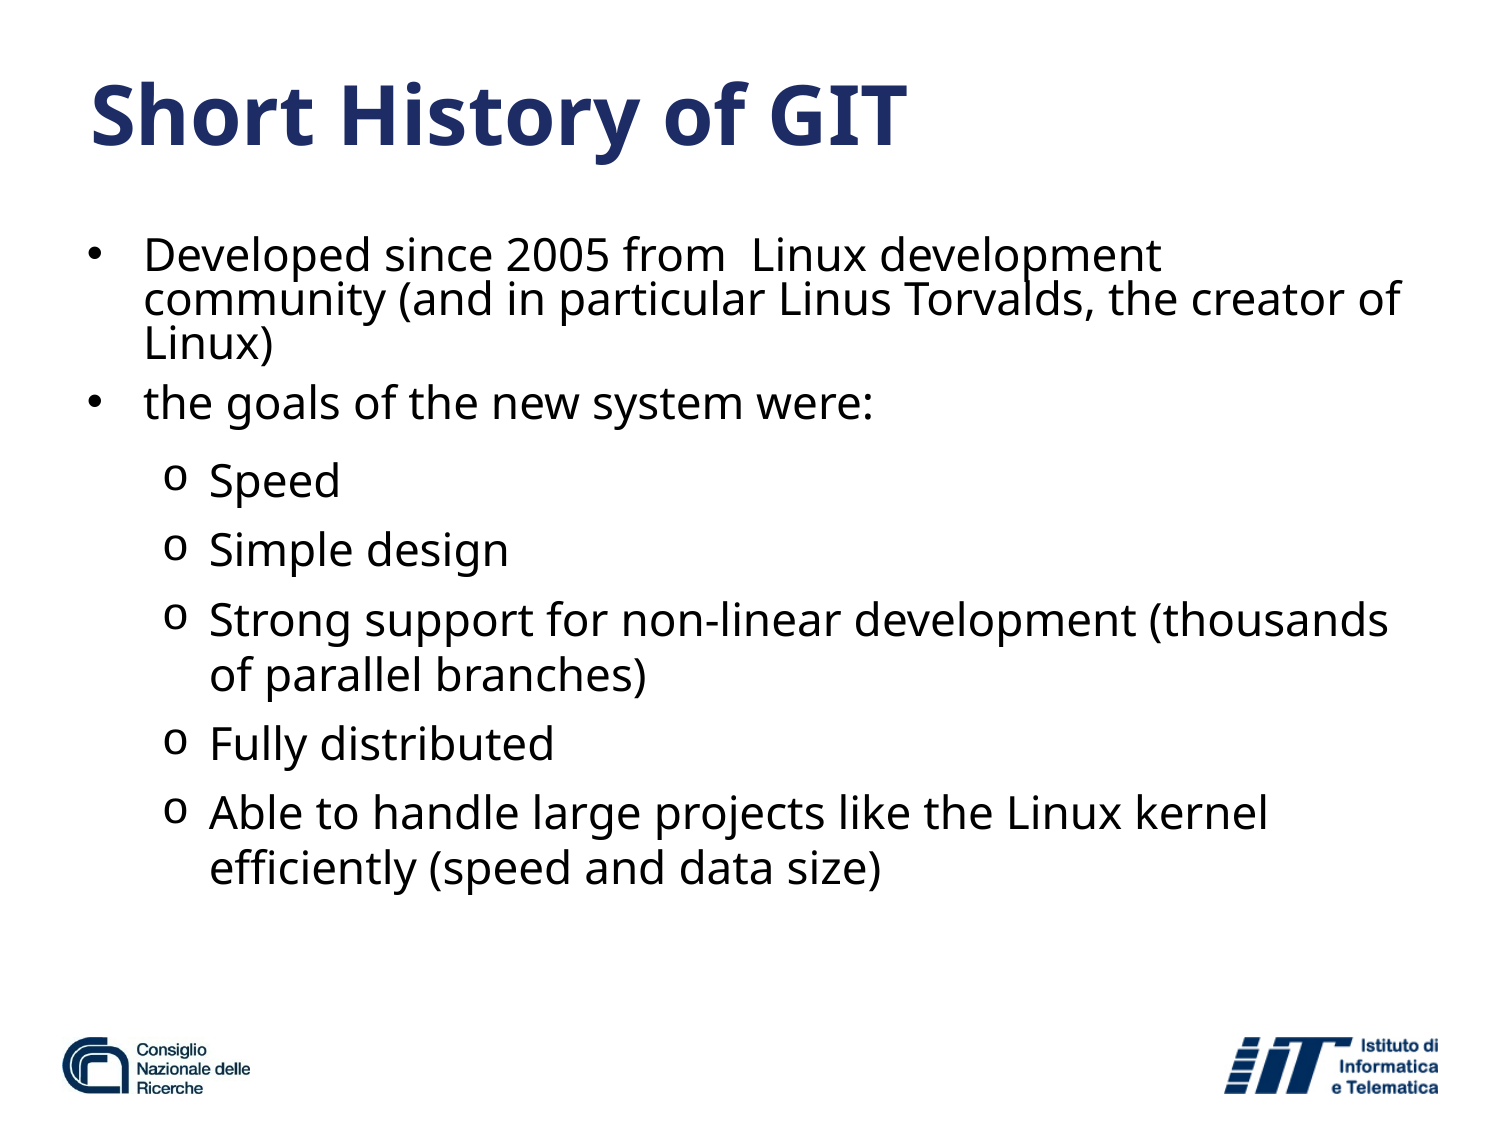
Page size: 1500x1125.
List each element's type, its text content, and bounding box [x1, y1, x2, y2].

title Short History of GIT [74, 45, 1449, 180]
picture [62, 1037, 250, 1094]
list Developed since 2005 from Linux development community (and in particular Linus Torvalds, the creator of Linux) the goals of the new system were: Speed Simple design Strong support for non-linear development (thousands of parallel branches) Fully distributed Able to handle large projects like the Linux kernel efficiently (speed and data size) [71, 228, 1422, 1086]
picture [1224, 1037, 1438, 1094]
